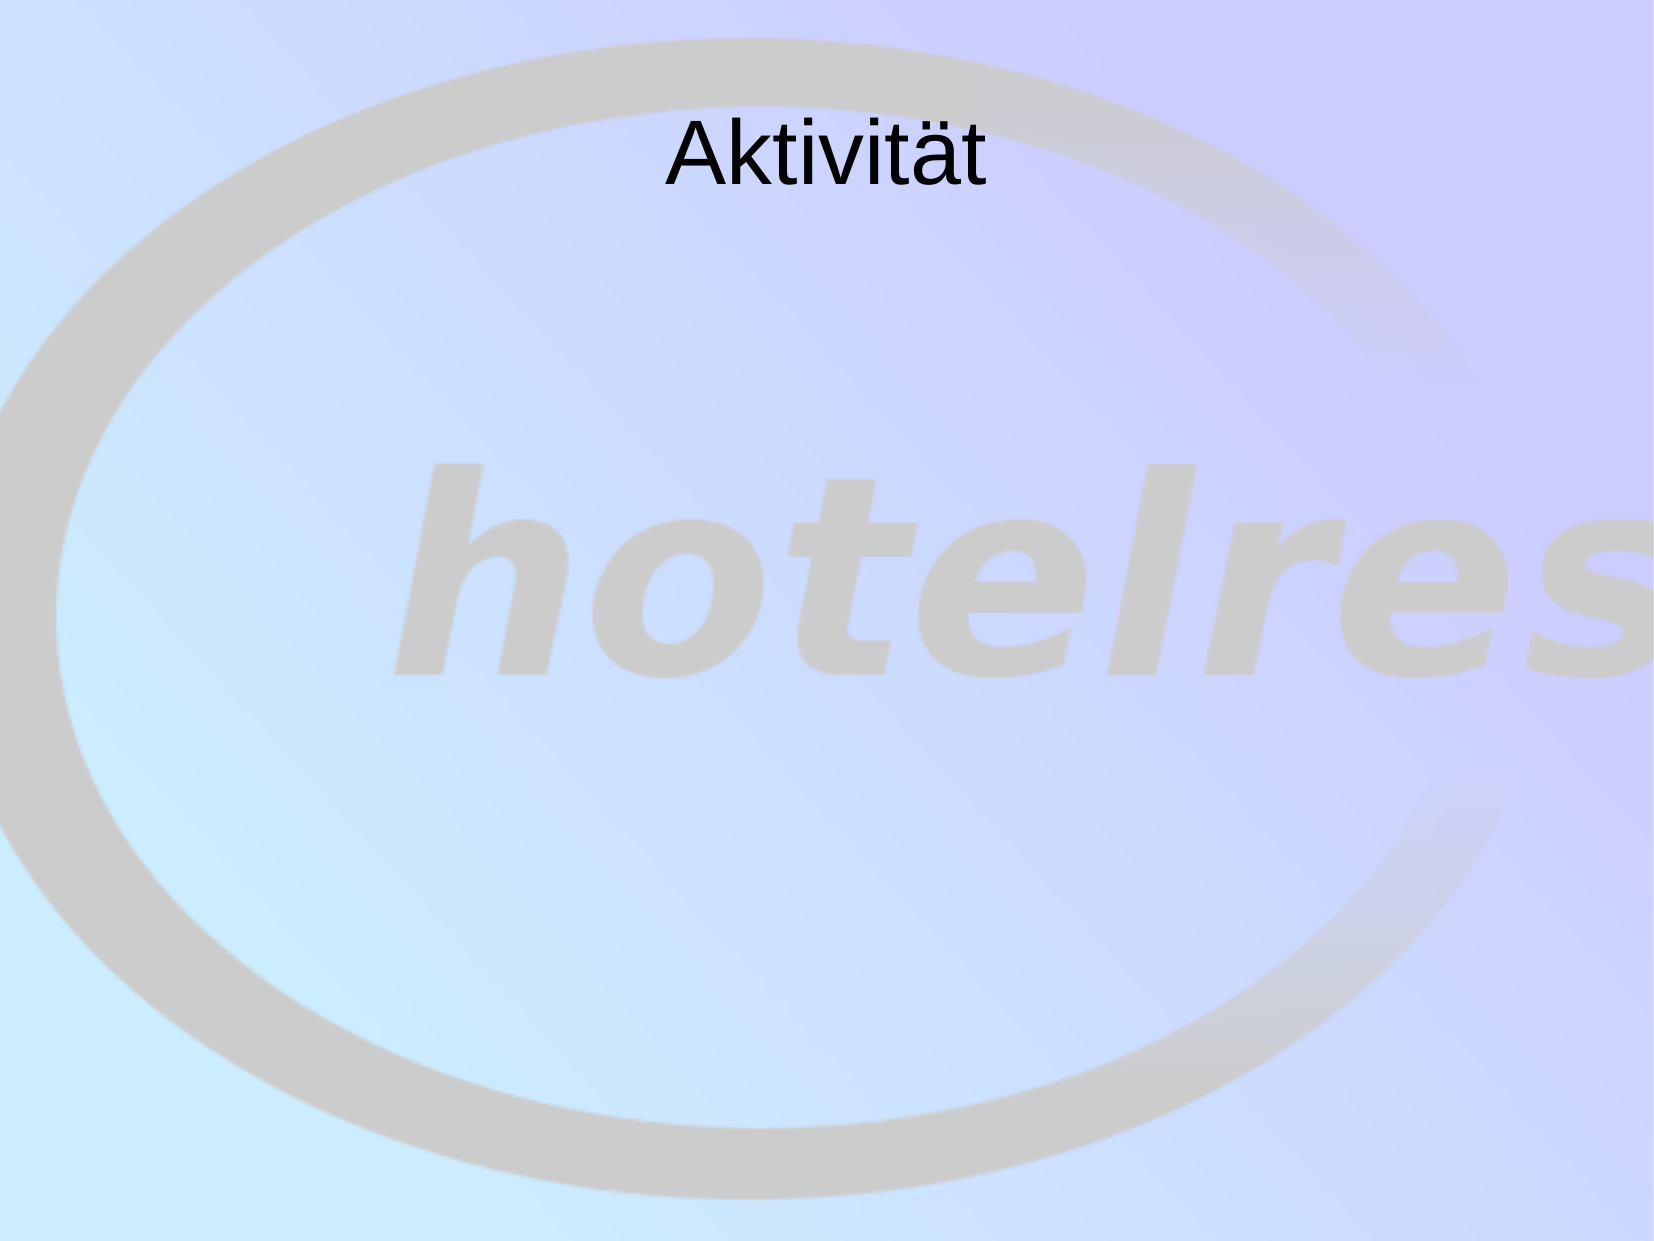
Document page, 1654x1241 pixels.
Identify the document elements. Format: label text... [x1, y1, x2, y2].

title Aktivität [82, 56, 1571, 250]
picture [0, 0, 1654, 1241]
